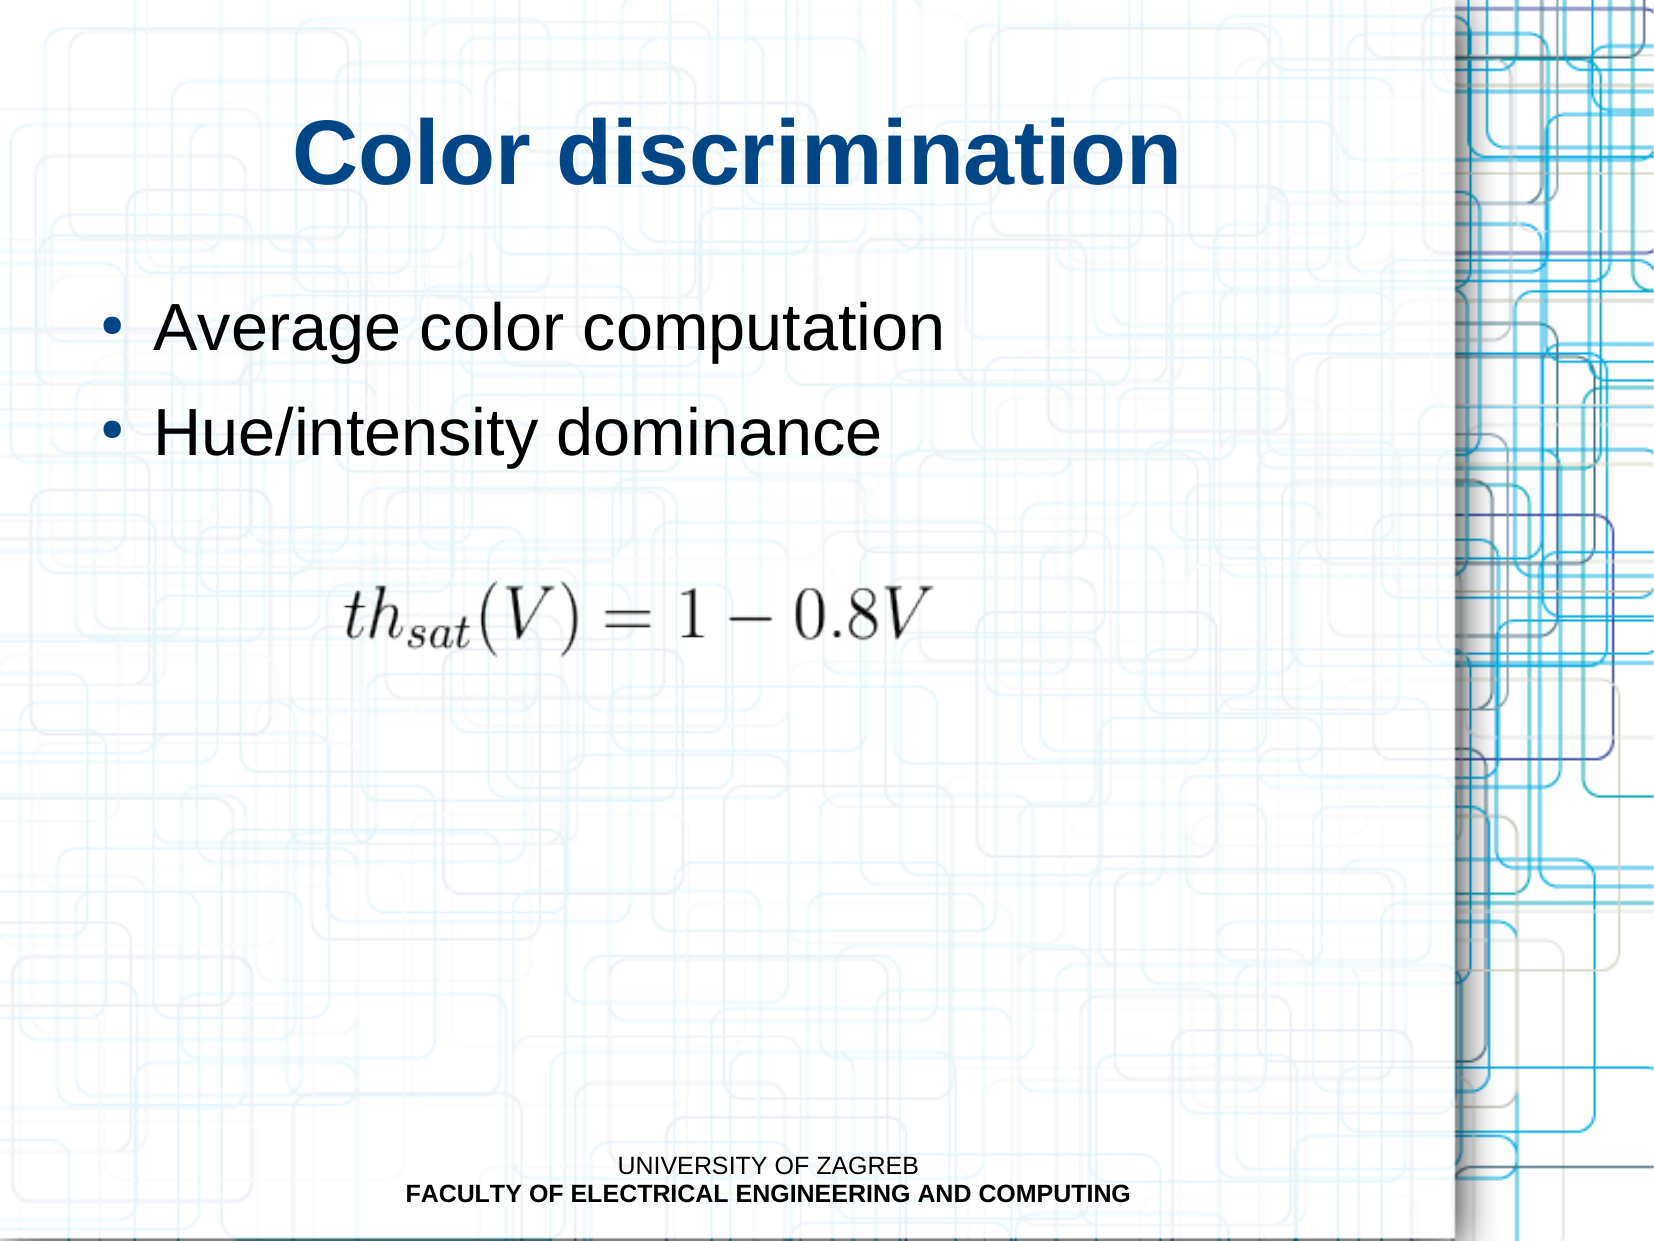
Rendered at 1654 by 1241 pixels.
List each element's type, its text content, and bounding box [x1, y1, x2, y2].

picture [0, 0, 1654, 1241]
picture [235, 524, 1013, 713]
title Color discrimination [59, 56, 1418, 250]
list Average color computation Hue/intensity dominance [82, 290, 1418, 1241]
